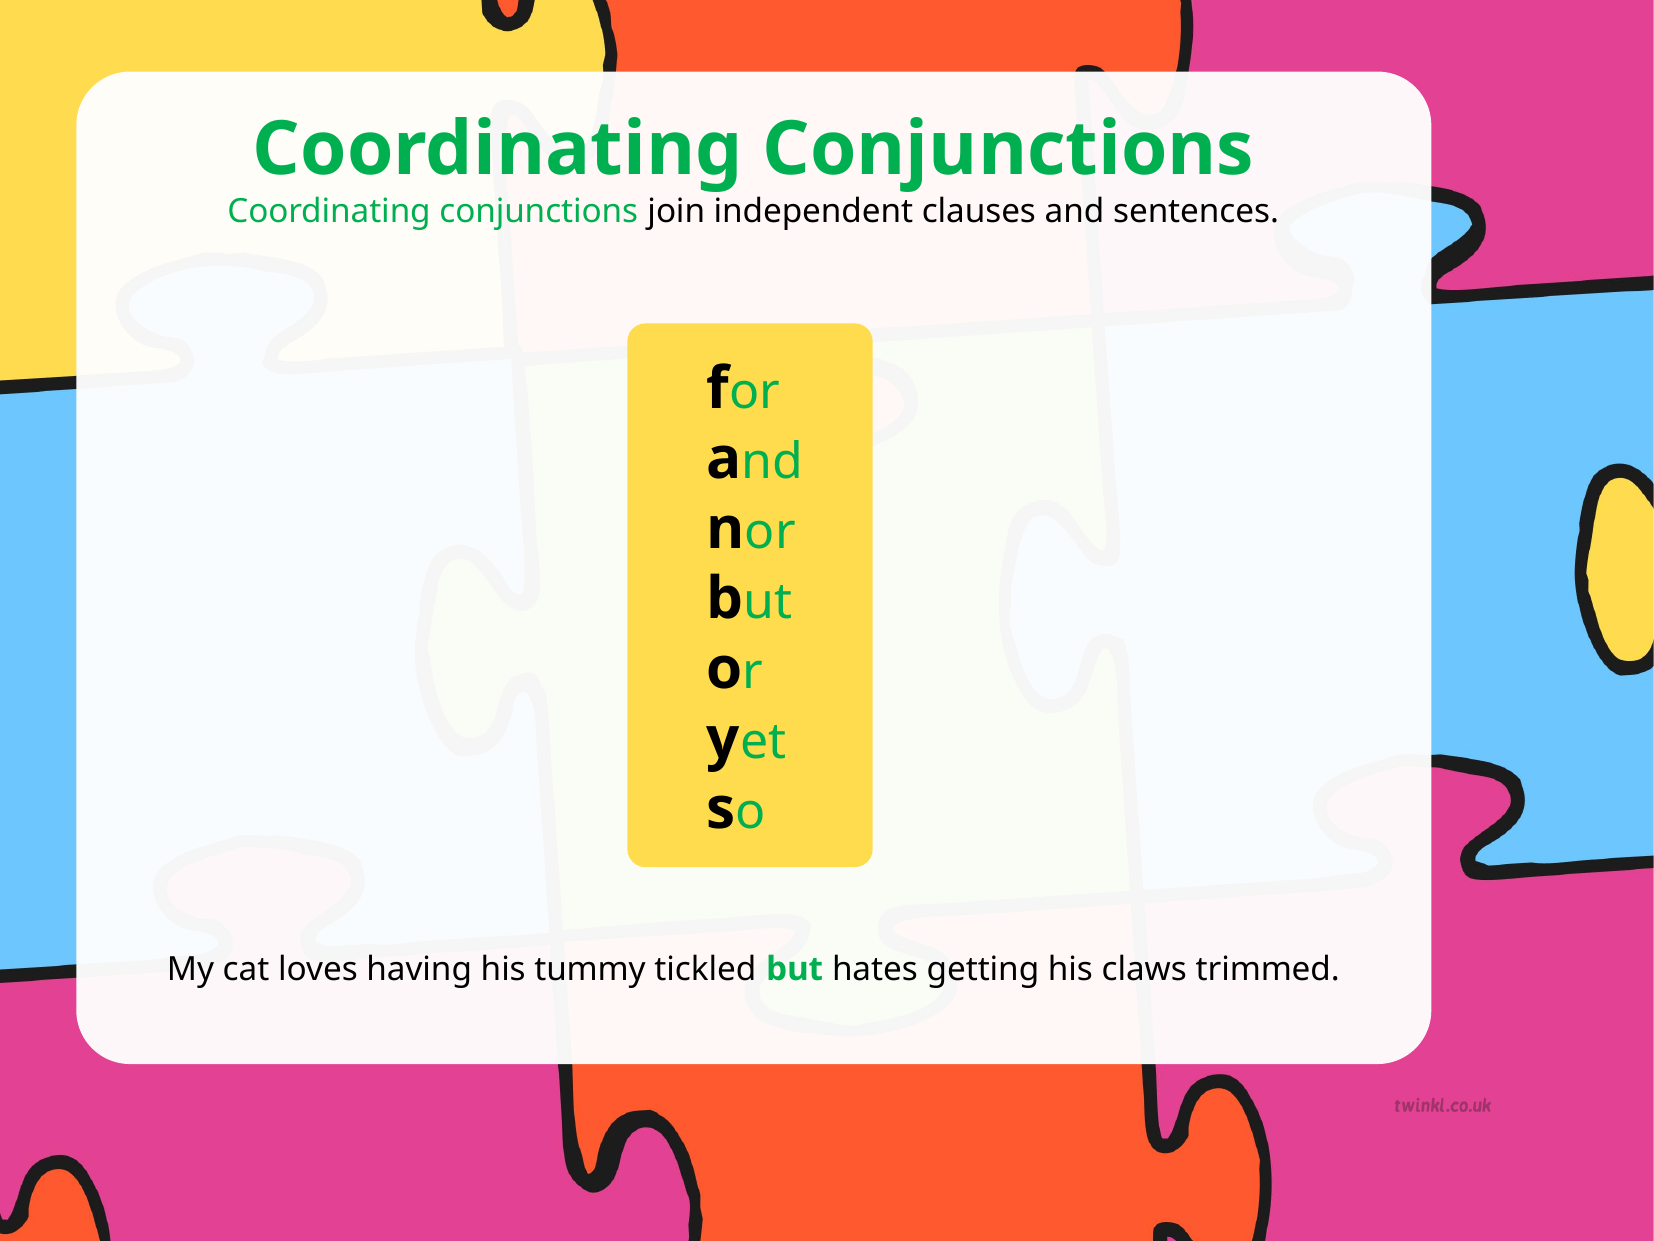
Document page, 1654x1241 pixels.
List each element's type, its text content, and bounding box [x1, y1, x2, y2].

text_box for and nor but or yet so [627, 323, 873, 868]
text_box Coordinating Conjunctions Coordinating conjunctions join independent clauses and sentences. My cat loves having his tummy tickled but hates getting his claws trimmed. [76, 71, 1432, 1065]
picture [0, 0, 1654, 1241]
